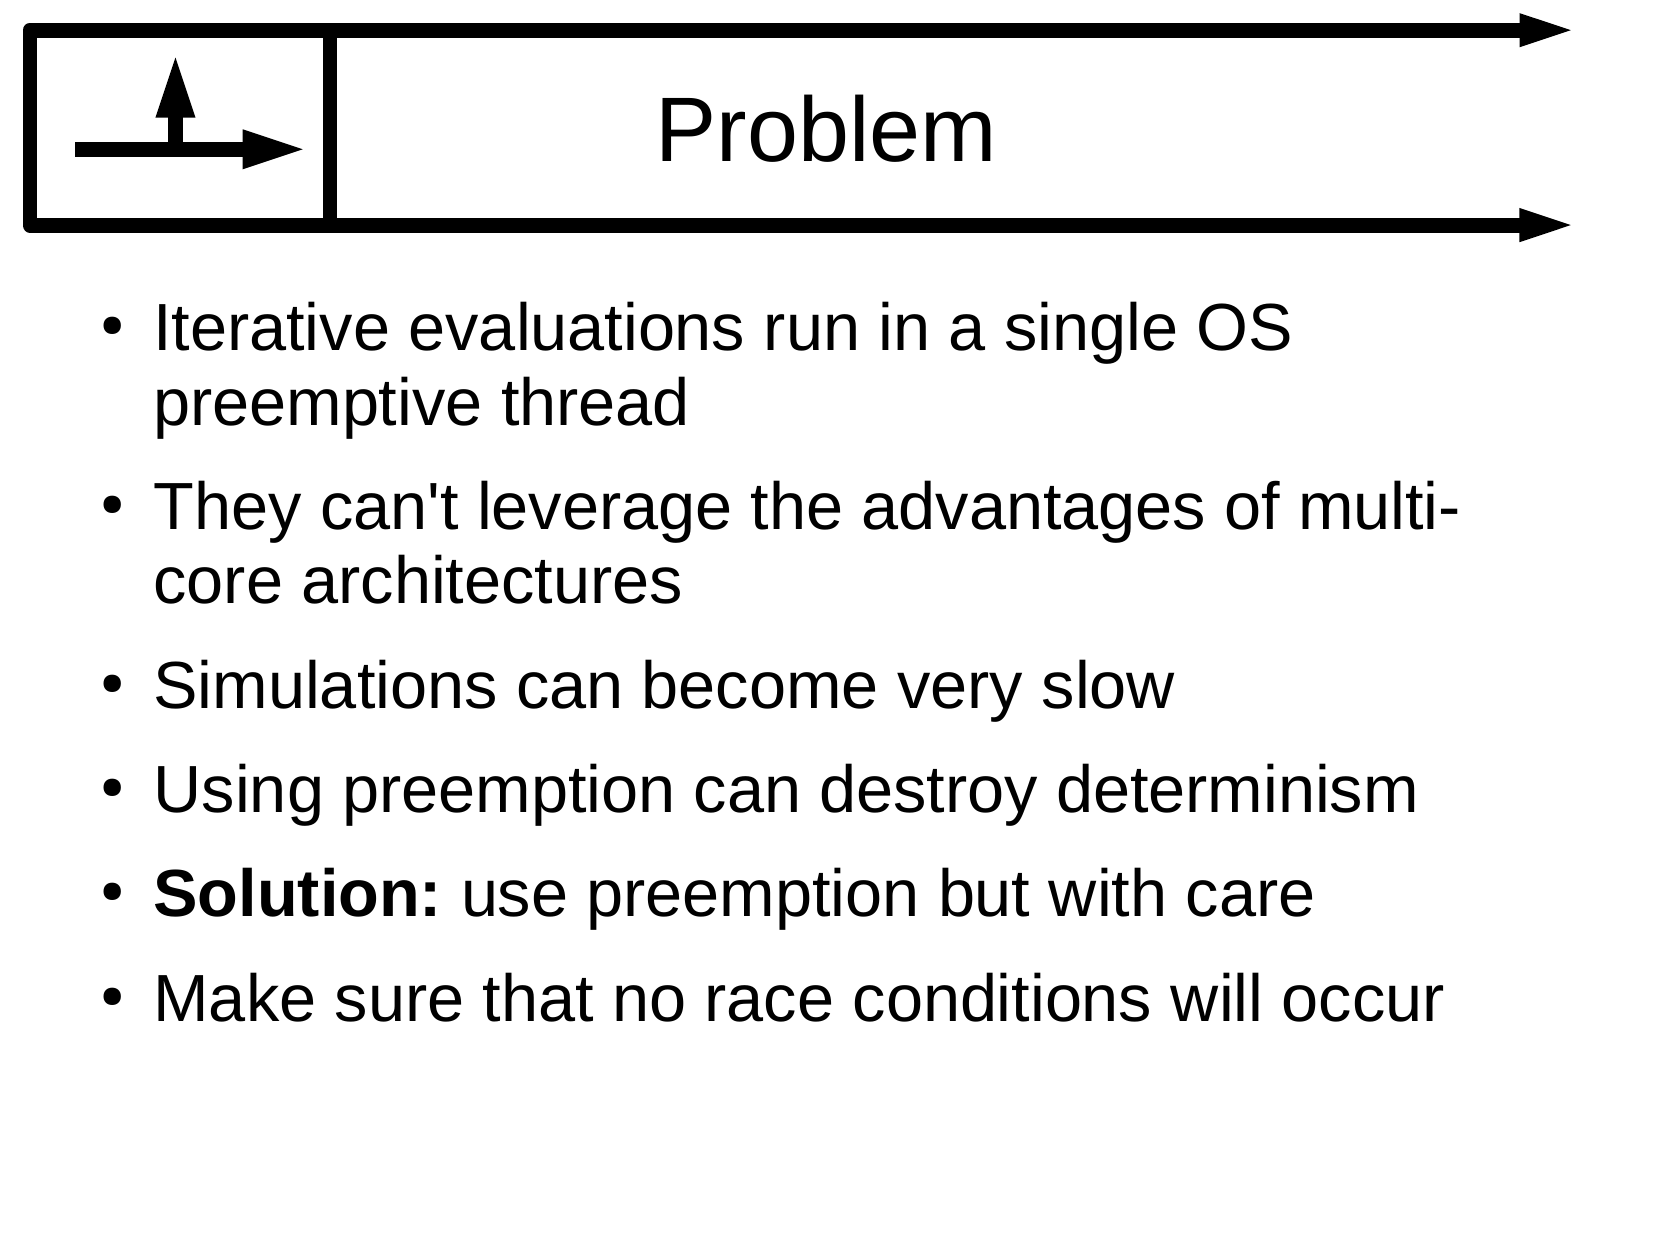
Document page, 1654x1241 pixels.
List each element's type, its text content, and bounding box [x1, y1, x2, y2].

title Problem [1551, 226, 1571, 233]
list Iterative evaluations run in a single OS preemptive thread They can't leverage the advantages of multi-core architectures Simulations can become very slow Using preemption can destroy determinism Solution: use preemption but with care Make sure that no race conditions will occur [82, 289, 1546, 1125]
title Problem [82, 38, 323, 218]
title Problem [337, 31, 1571, 224]
